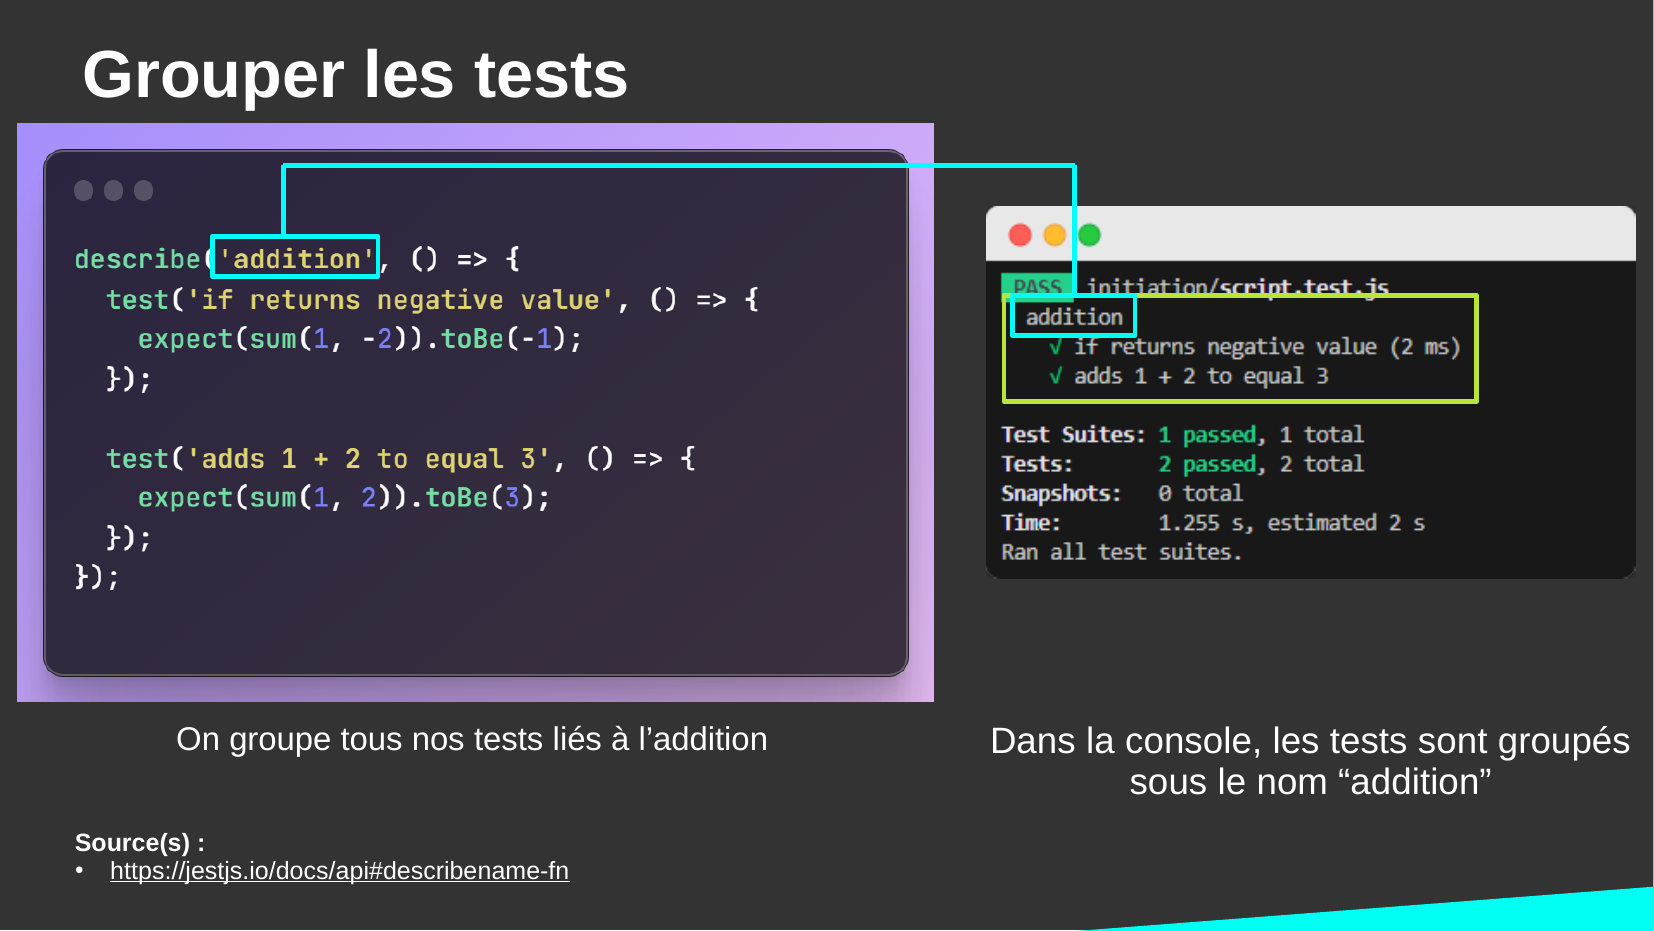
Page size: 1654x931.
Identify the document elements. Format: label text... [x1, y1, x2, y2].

picture [1015, 298, 1133, 333]
text_box Source(s) : https://jestjs.io/docs/api#describename-fn [60, 821, 1040, 906]
list Dans la console, les tests sont groupés sous le nom “addition” [974, 720, 1648, 804]
list On groupe tous nos tests liés à l’addition [135, 720, 810, 780]
title Grouper les tests [82, 37, 1571, 112]
picture [215, 239, 376, 274]
picture [986, 206, 1636, 579]
text_box [1075, 886, 1654, 931]
picture [1006, 298, 1474, 399]
picture [17, 123, 934, 702]
